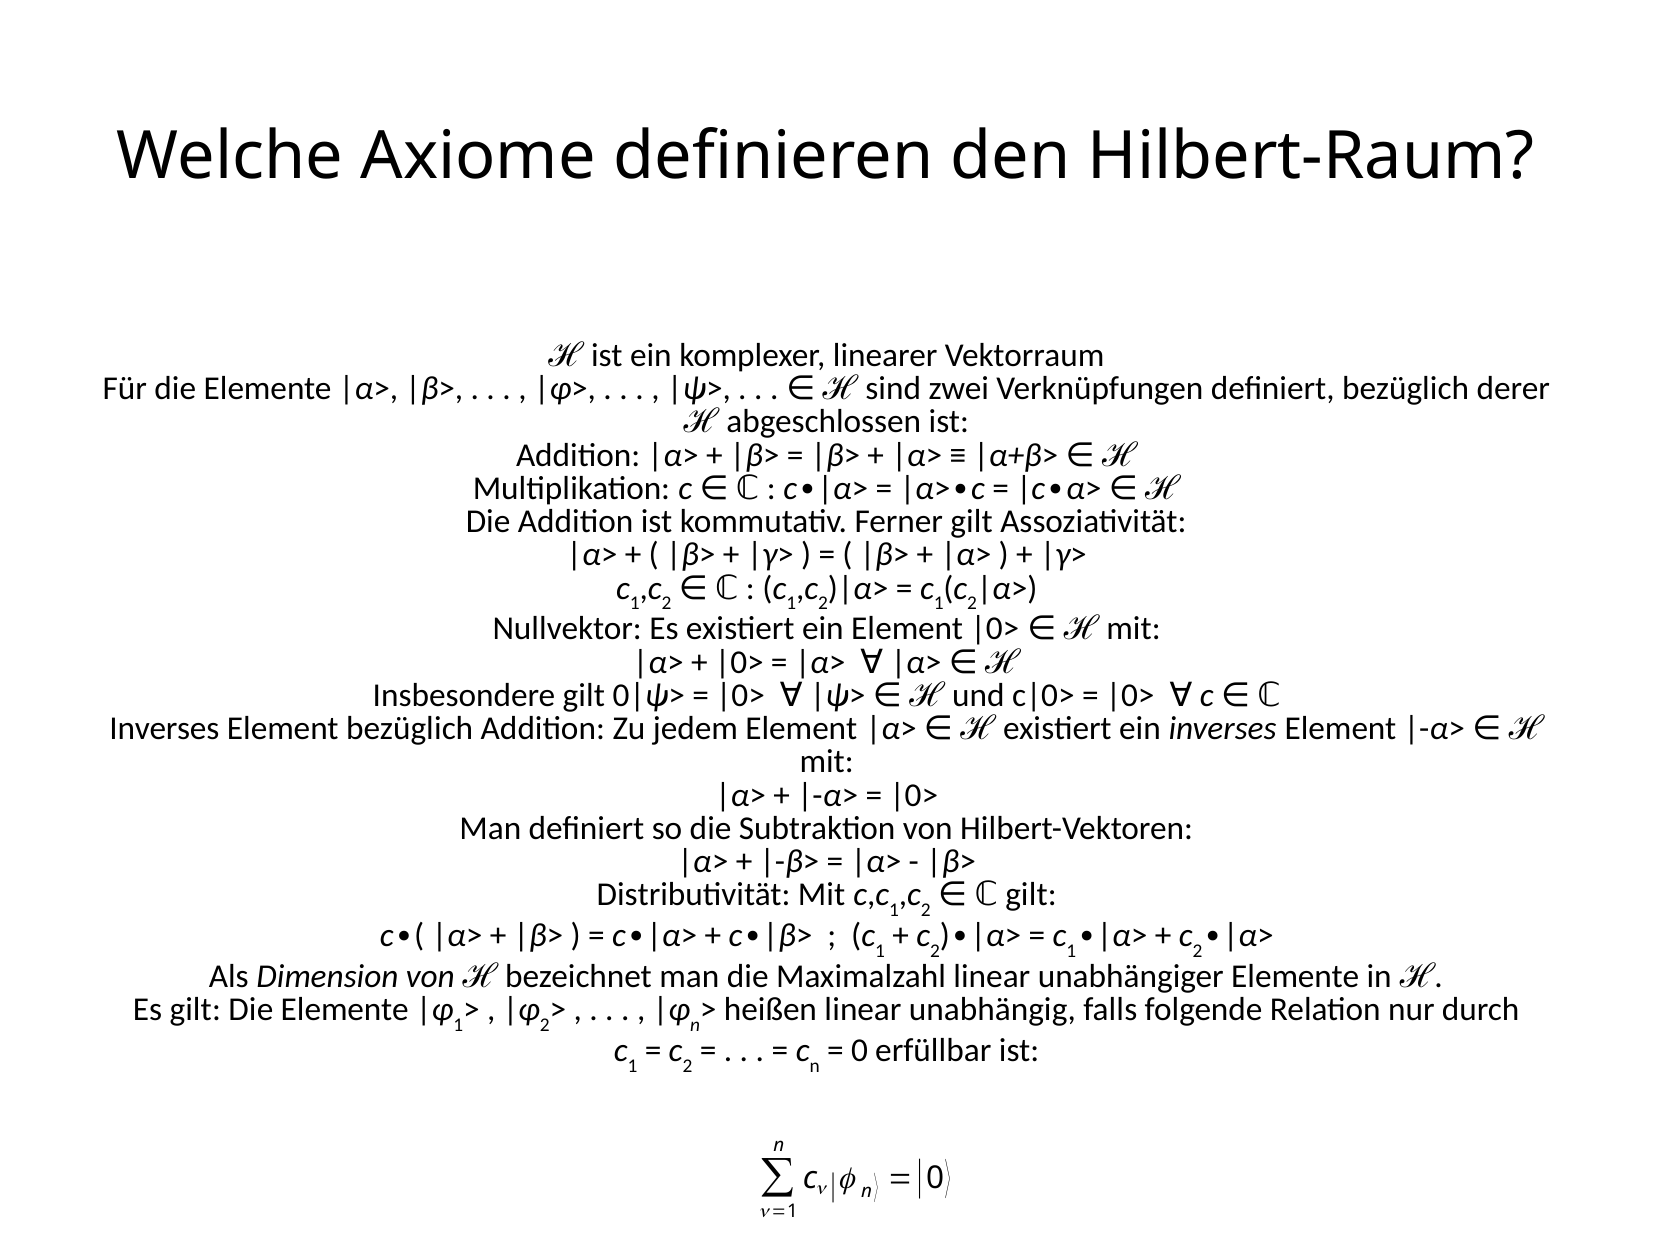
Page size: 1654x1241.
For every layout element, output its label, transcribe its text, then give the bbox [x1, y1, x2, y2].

chart [754, 1134, 958, 1223]
title Welche Axiome definieren den Hilbert-Raum? [82, 49, 1571, 257]
subtitle ℋ ist ein komplexer, linearer Vektorraum Für die Elemente |α>, |β>, . . . , |φ>, . . . , |ψ>, . . . ∈ ℋ sind zwei Verknüpfungen definiert, bezüglich derer ℋ abgeschlossen ist: Addition: |α> + |β> = |β> + |α> ≡ |α+β> ∈ ℋ Multiplikation: c ∈ ℂ : c∙|α> = |α>∙c = |c∙α> ∈ ℋ Die Addition ist kommutativ. Ferner gilt Assoziativität: |α> + ( |β> + |γ> ) = ( |β> + |α> ) + |γ> c1,c2 ∈ ℂ : (c1,c2)|α> = c1(c2|α>) Nullvektor: Es existiert ein Element |0> ∈ ℋ mit: |α> + |0> = |α> ∀ |α> ∈ ℋ Insbesondere gilt 0|ψ> = |0> ∀ |ψ> ∈ ℋ und c|0> = |0> ∀ c ∈ ℂ Inverses Element bezüglich Addition: Zu jedem Element |α> ∈ ℋ existiert ein inverses Element |-α> ∈ ℋ mit: |α> + |-α> = |0> Man definiert so die Subtraktion von Hilbert-Vektoren: |α> + |-β> = |α> - |β> Distributivität: Mit c,c1,c2 ∈ ℂ gilt: c∙( |α> + |β> ) = c∙|α> + c∙|β> ; (c1 + c2)∙|α> = c1∙|α> + c2∙|α> Als Dimension von ℋ bezeichnet man die Maximalzahl linear unabhängiger Elemente in ℋ. Es gilt: Die Elemente |φ1> , |φ2> , . . . , |φn> heißen linear unabhängig, falls folgende Relation nur durch c1 = c2 = . . . = cn = 0 erfüllbar ist: [82, 283, 1571, 1135]
